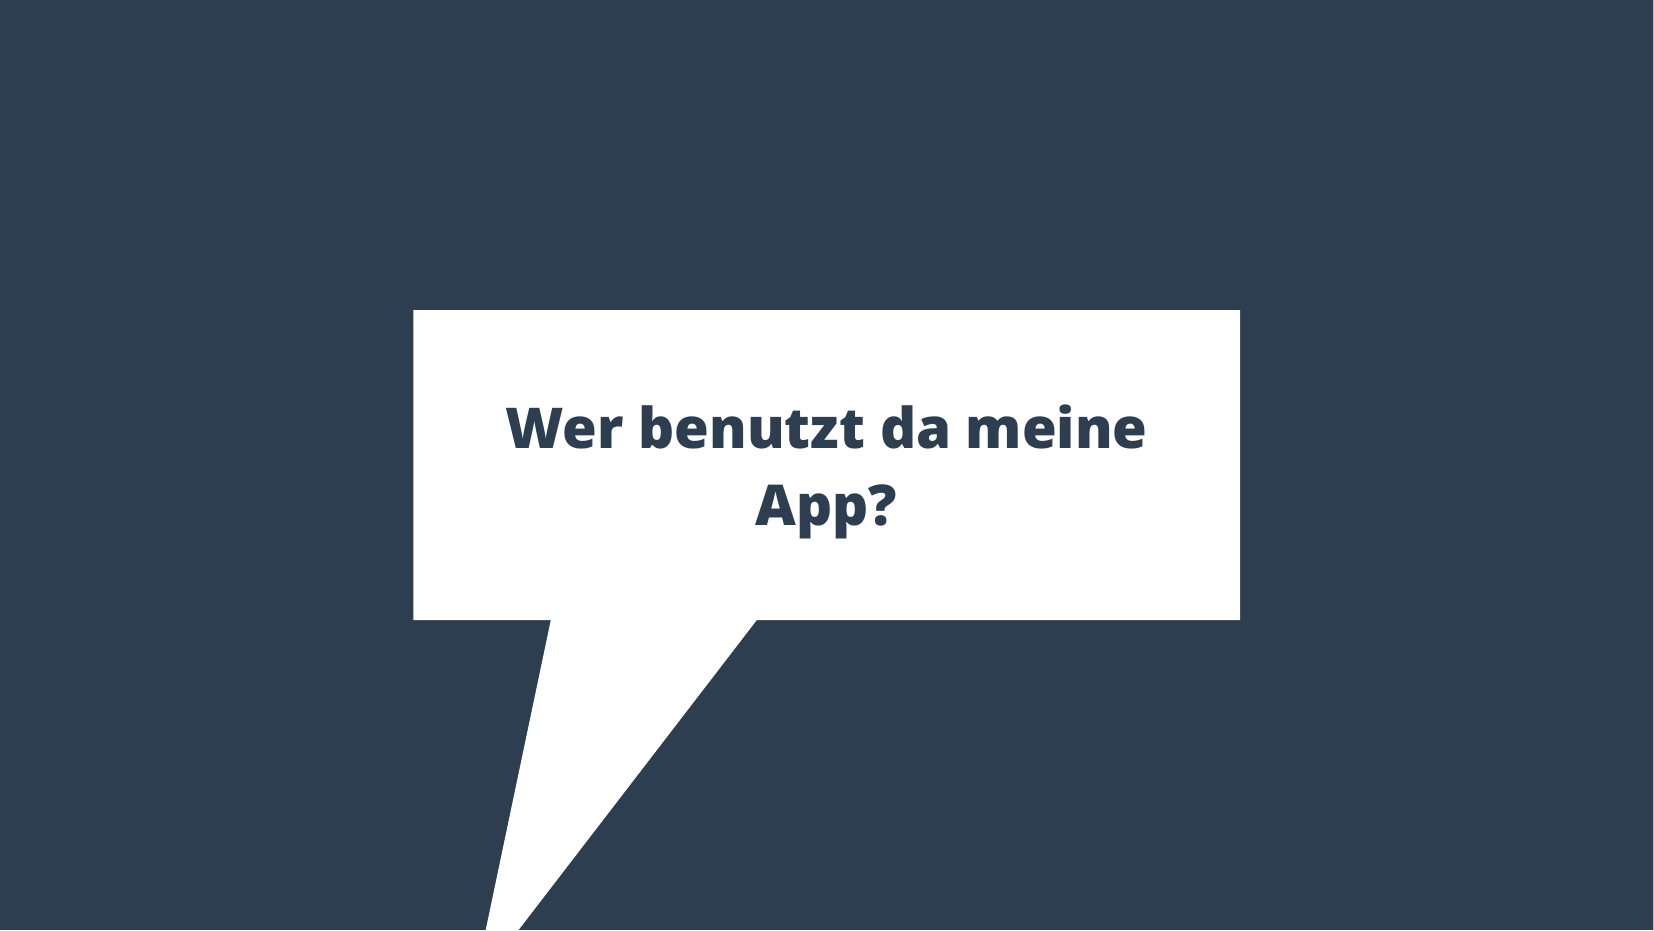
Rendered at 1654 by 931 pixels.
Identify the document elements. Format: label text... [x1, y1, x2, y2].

title Wer benutzt da meine App? [442, 332, 1211, 598]
